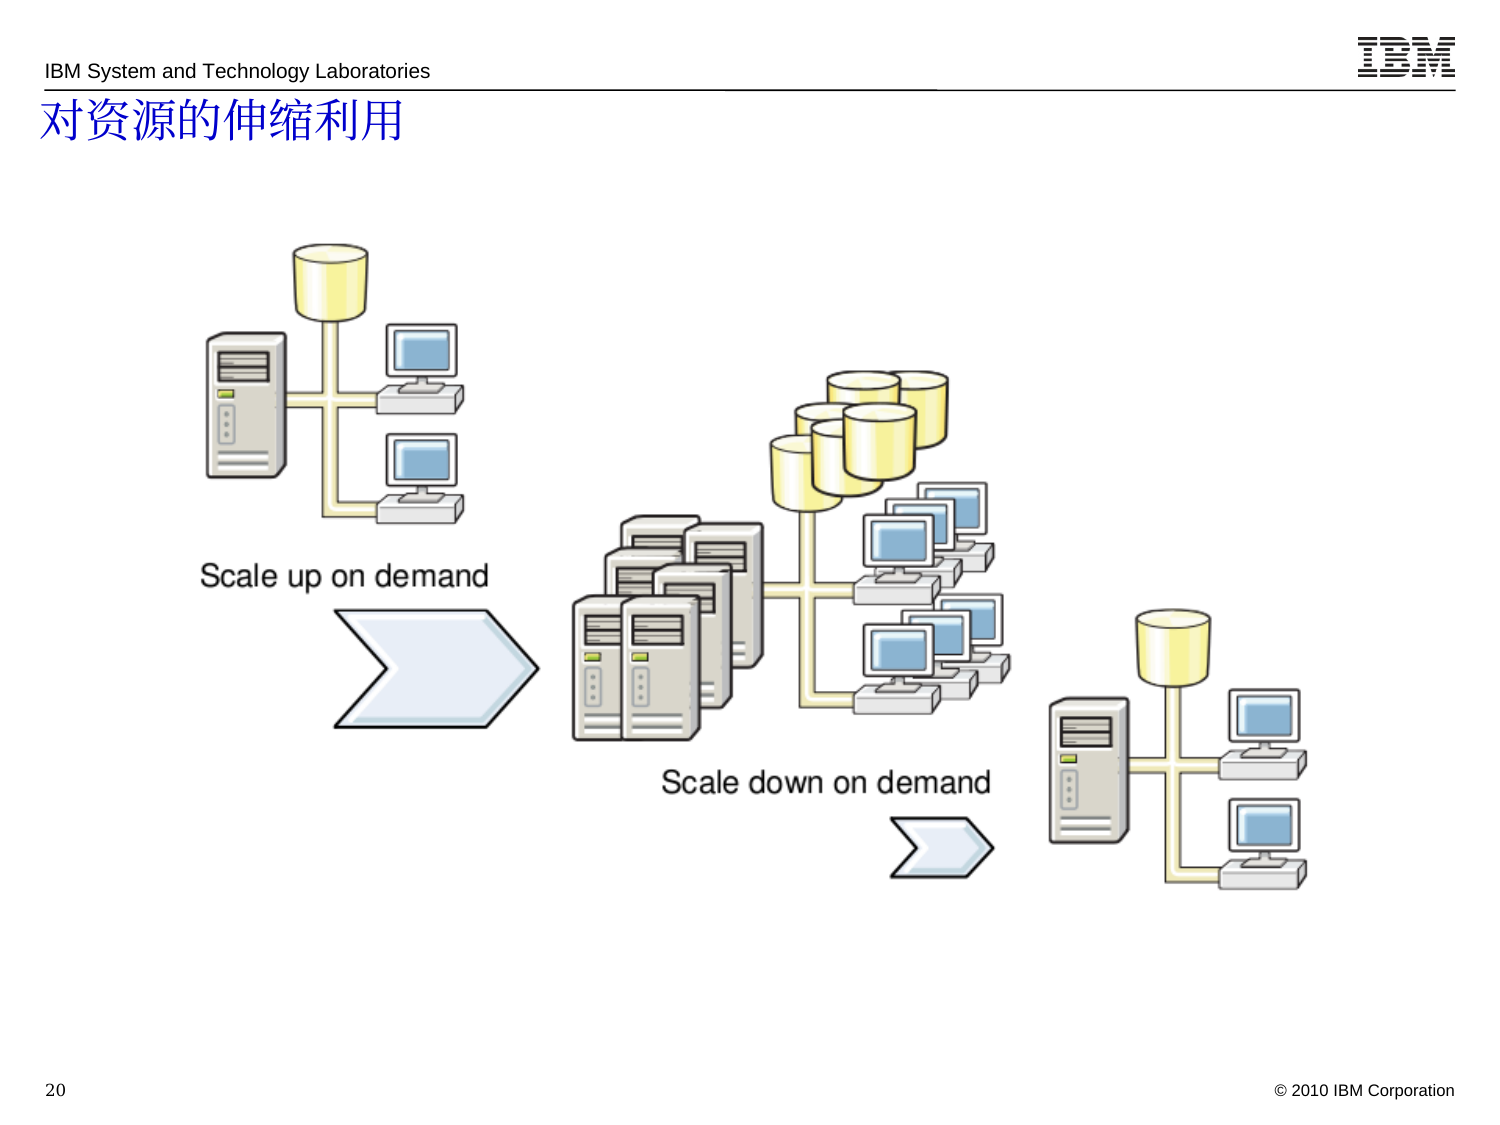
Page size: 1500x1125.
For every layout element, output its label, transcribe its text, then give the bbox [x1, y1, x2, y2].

text_box <number> [29, 1072, 85, 1108]
picture [178, 230, 1326, 896]
title 对资源的伸缩利用 [24, 90, 1446, 193]
picture [1358, 37, 1455, 77]
